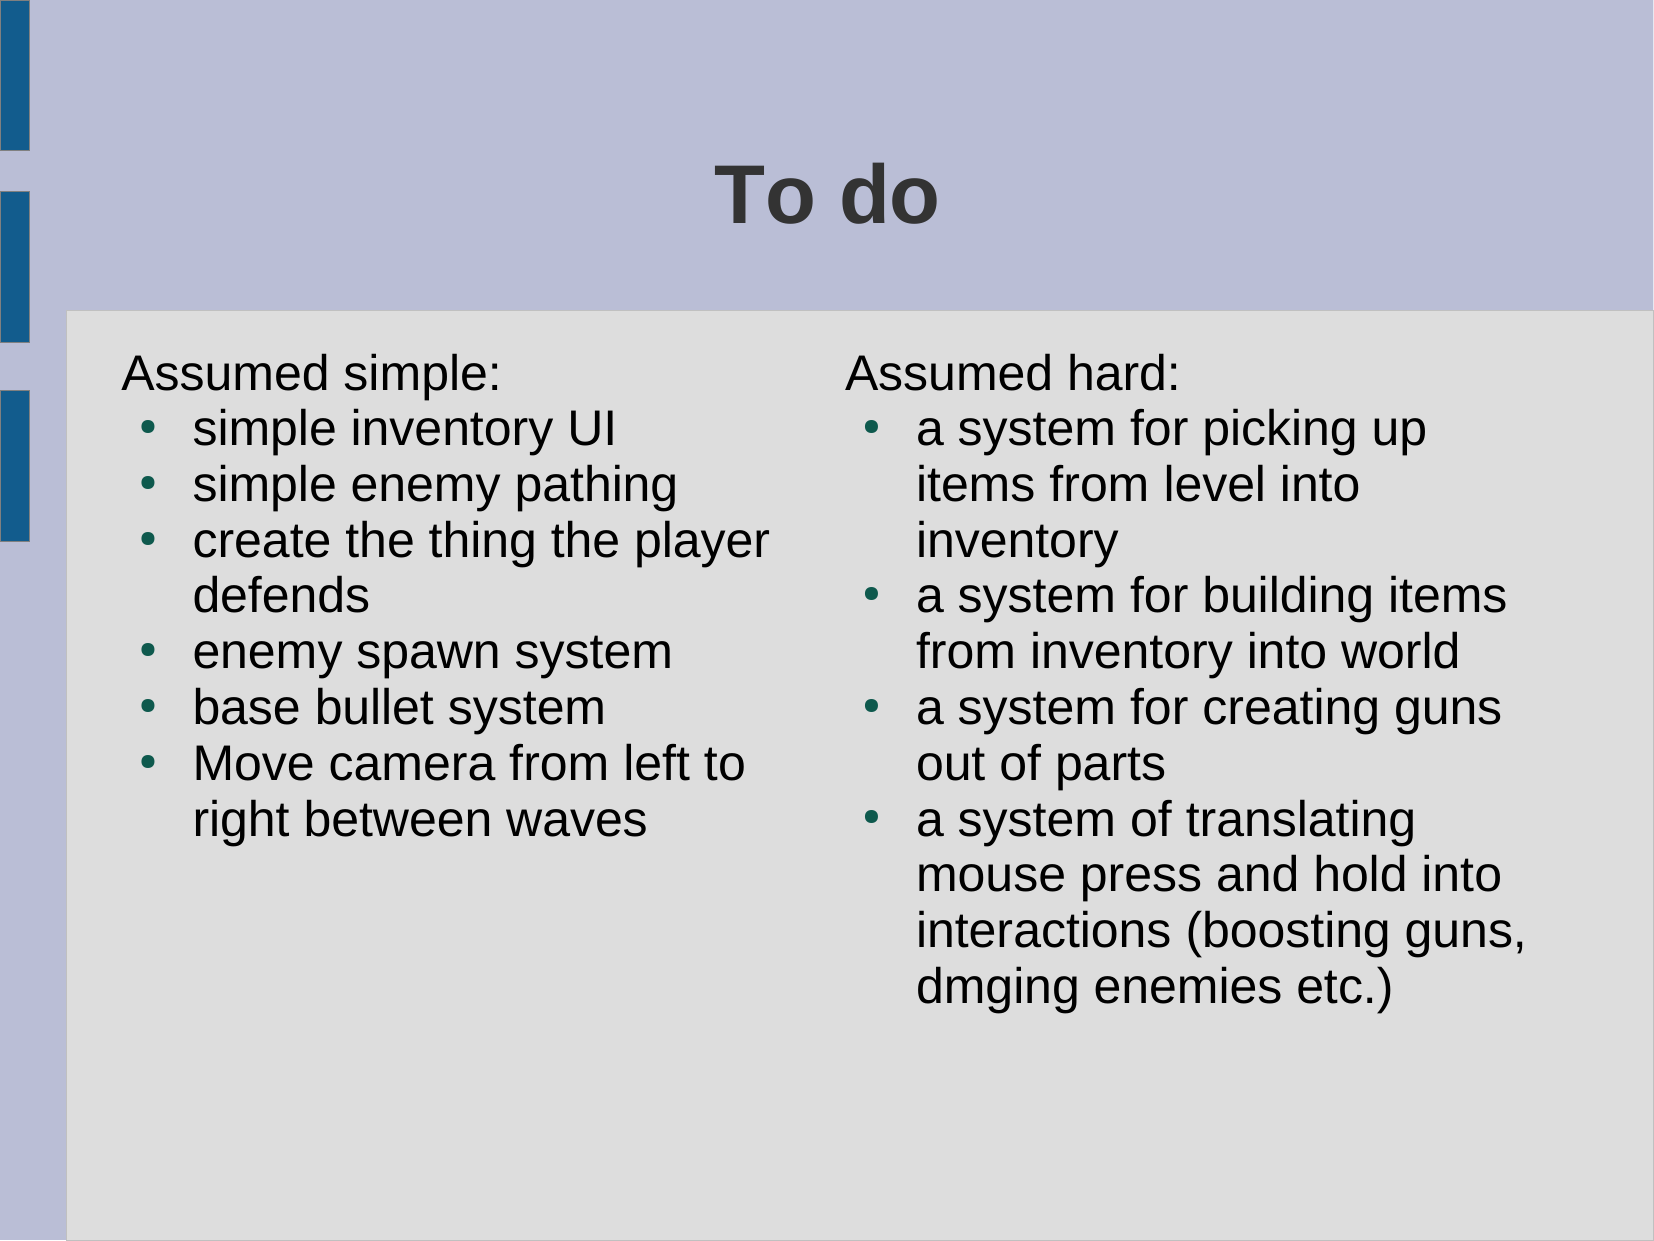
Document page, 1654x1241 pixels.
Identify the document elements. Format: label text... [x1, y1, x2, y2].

list Assumed hard: a system for picking up items from level into inventory a system for building items from inventory into world a system for creating guns out of parts a system of translating mouse press and hold into interactions (boosting guns, dmging enemies etc.) [845, 344, 1535, 1127]
list Assumed simple: simple inventory UI simple enemy pathing create the thing the player defends enemy spawn system base bullet system Move camera from left to right between waves [121, 344, 811, 1127]
title To do [121, 91, 1534, 299]
